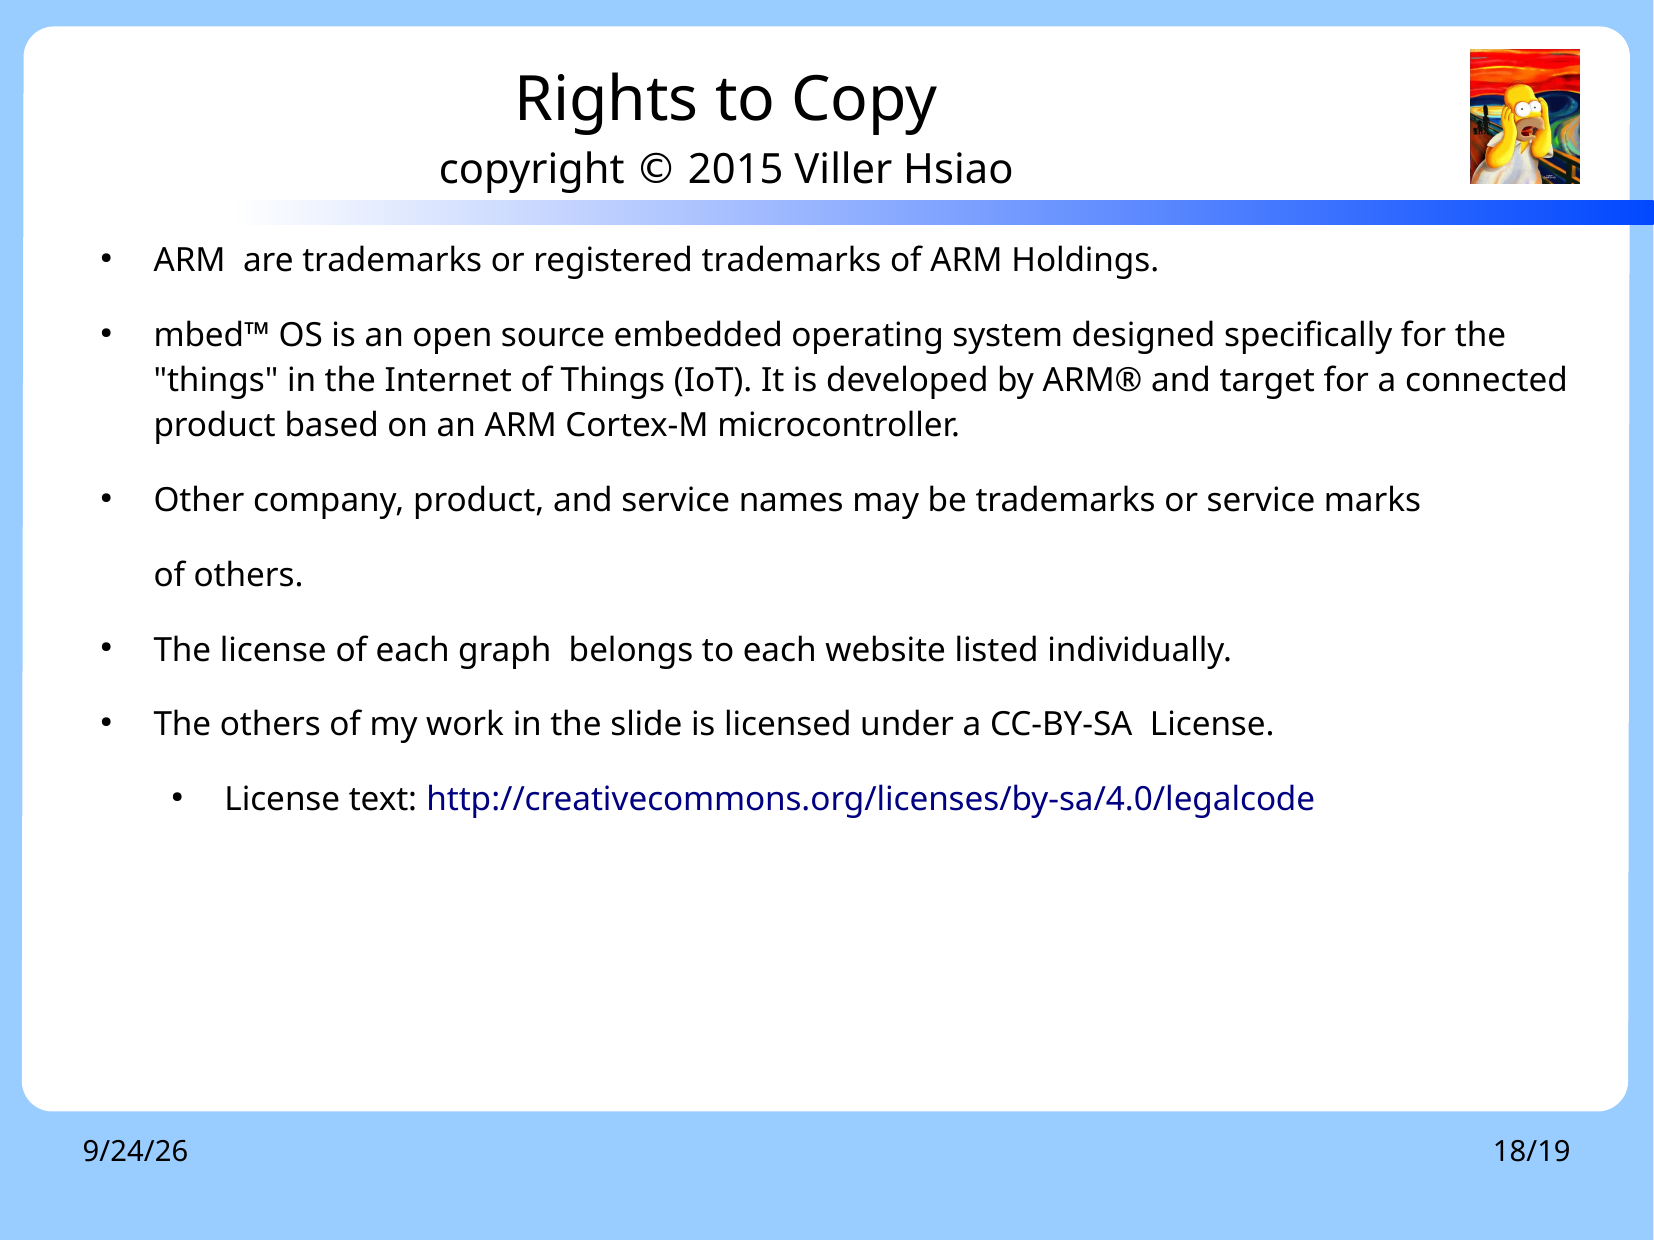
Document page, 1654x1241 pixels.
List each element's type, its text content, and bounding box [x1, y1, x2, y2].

list ARM are trademarks or registered trademarks of ARM Holdings. mbed™ OS is an open source embedded operating system designed specifically for the "things" in the Internet of Things (IoT). It is developed by ARM® and target for a connected product based on an ARM Cortex-M microcontroller. Other company, product, and service names may be trademarks or service marks of others. The license of each graph belongs to each website listed individually. The others of my work in the slide is licensed under a CC-BY-SA License. License text: http://creativecommons.org/licenses/by-sa/4.0/legalcode [82, 236, 1571, 1066]
picture [1470, 49, 1580, 184]
title Rights to Copy copyright © 2015 Viller Hsiao [82, 49, 1371, 201]
